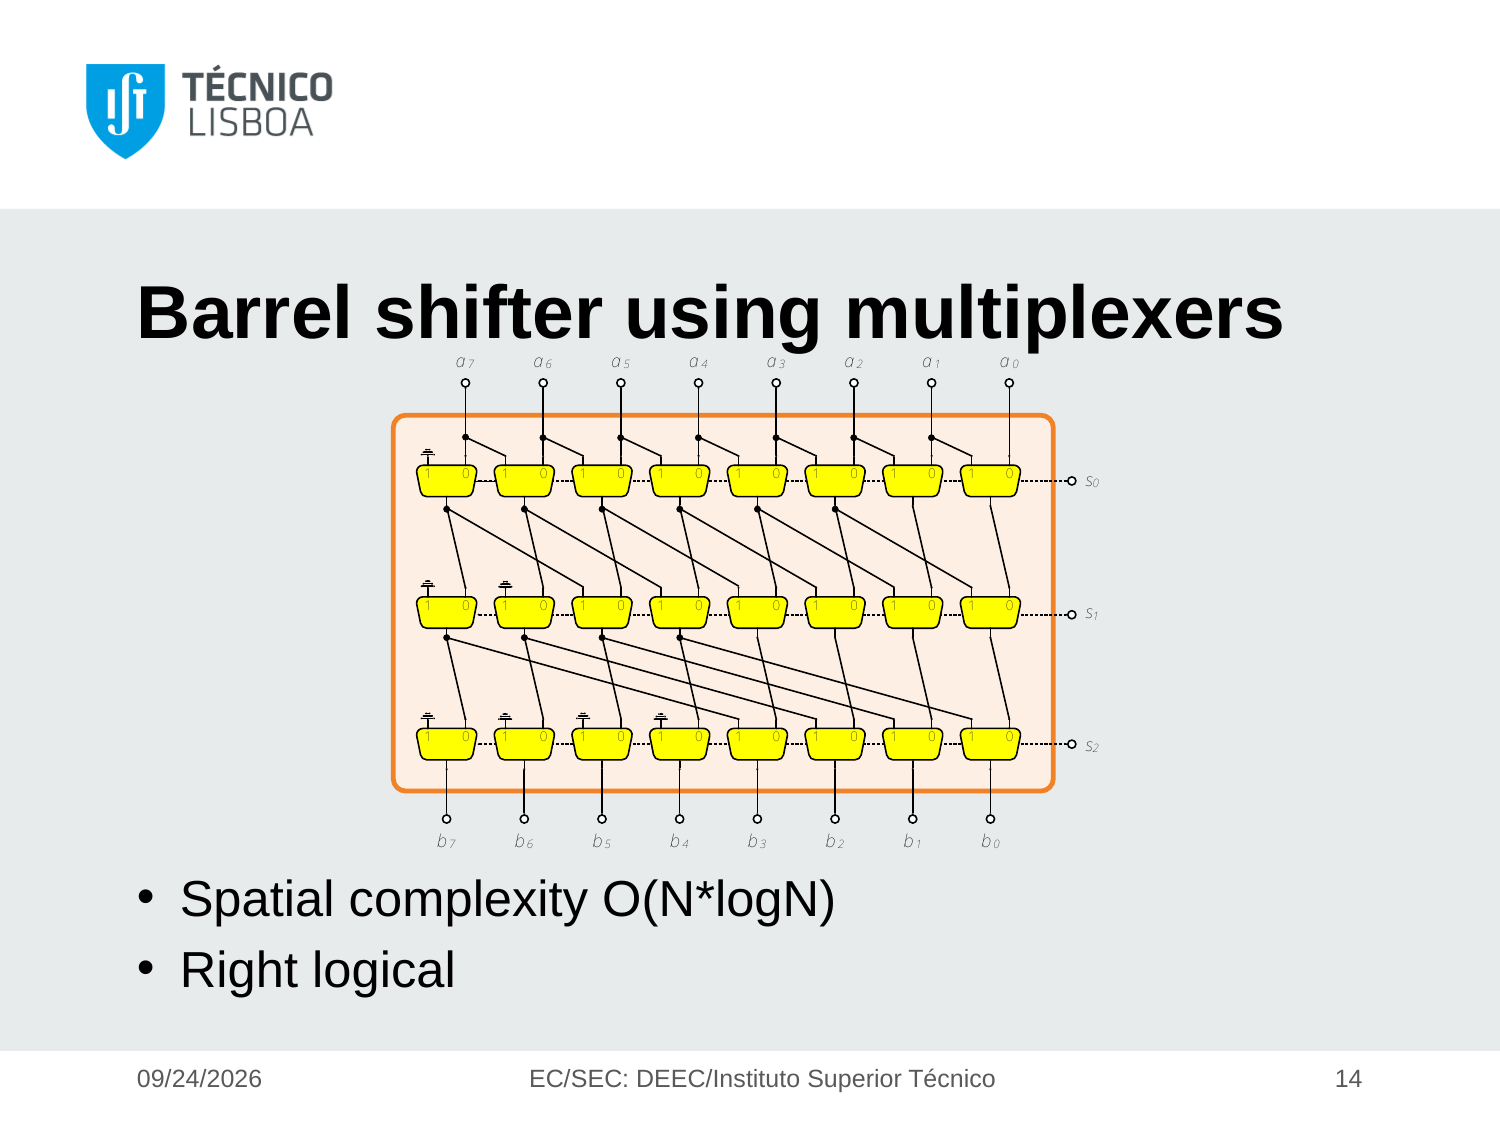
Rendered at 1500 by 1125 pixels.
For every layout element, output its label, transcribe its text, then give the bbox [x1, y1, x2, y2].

picture [0, 0, 1500, 1125]
slide_number 11/24/2020 [121, 1052, 425, 1103]
slide_number <number> [1077, 1052, 1378, 1103]
list Spatial complexity O(N*logN) Right logical [121, 858, 1378, 1005]
footer EC/SEC: DEEC/Instituto Superior Técnico [512, 1052, 1021, 1103]
title Barrel shifter using multiplexers [121, 237, 1378, 381]
